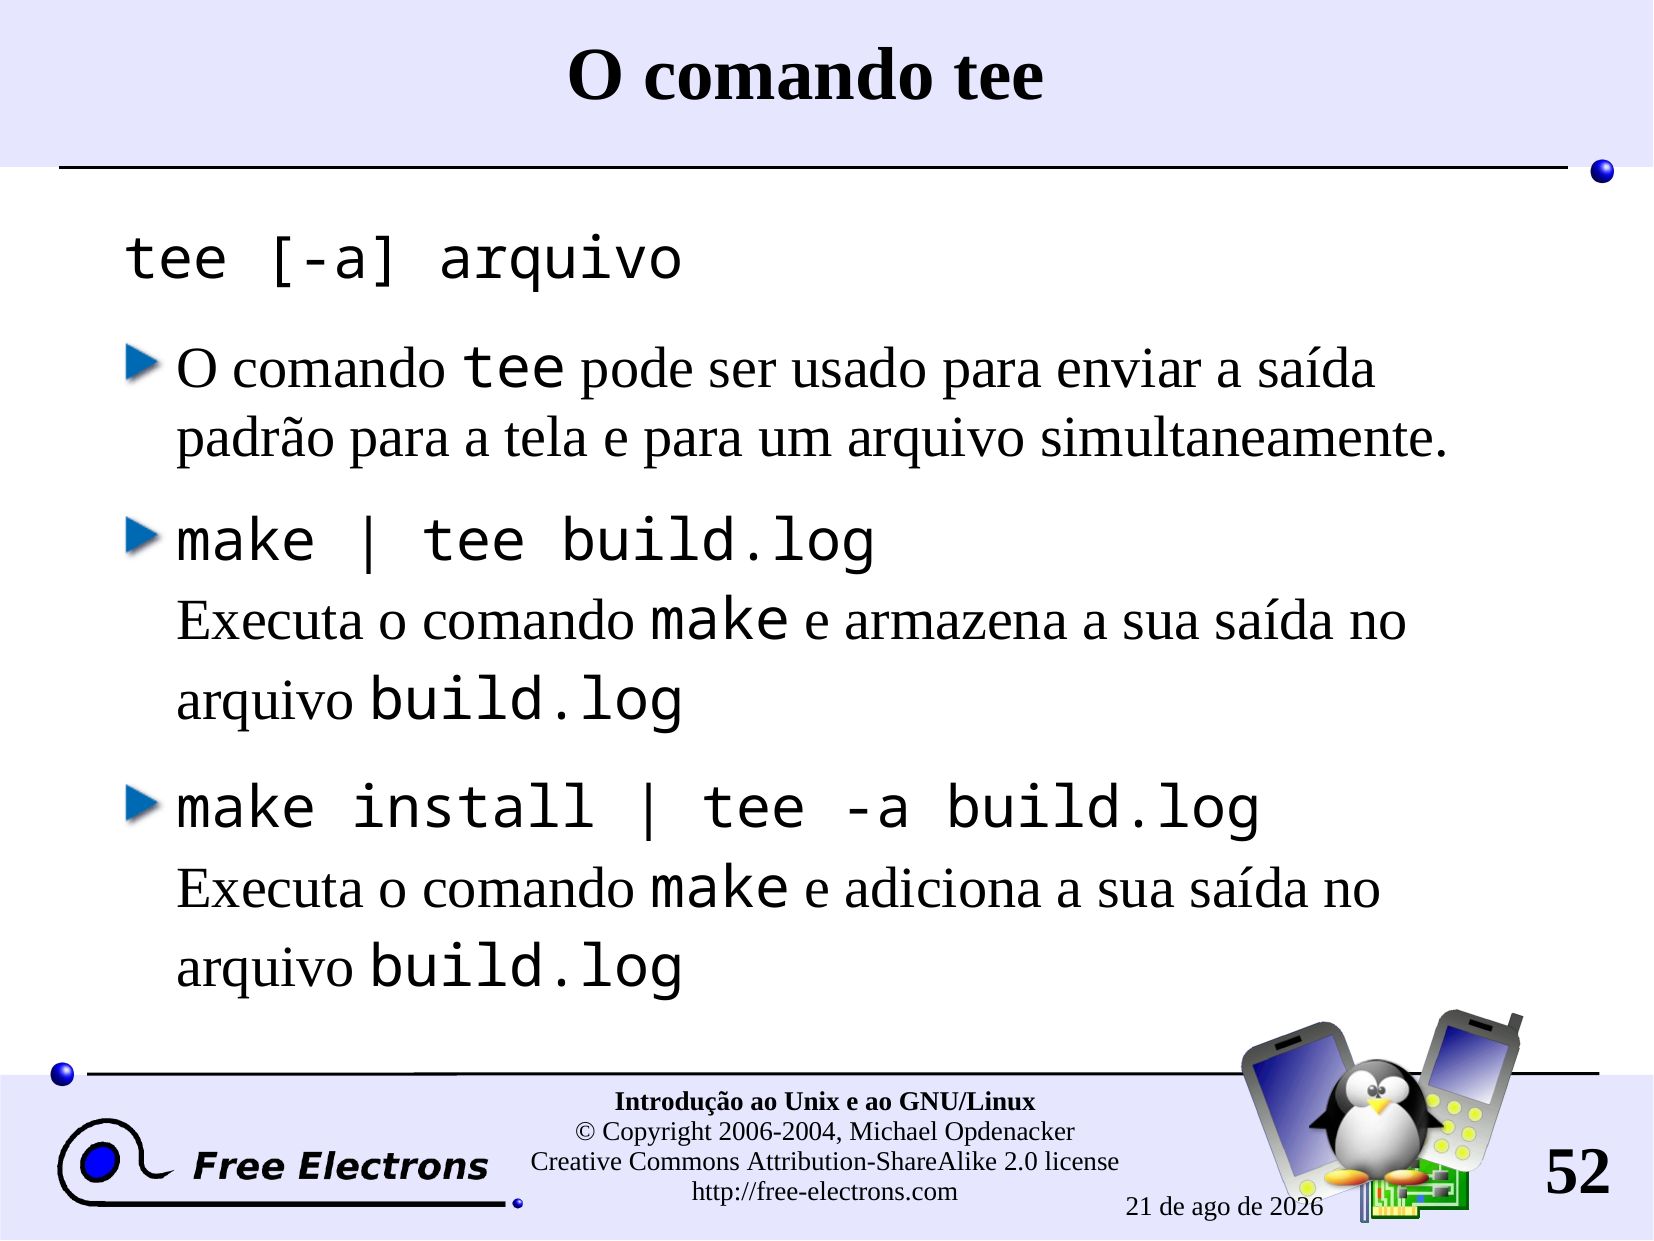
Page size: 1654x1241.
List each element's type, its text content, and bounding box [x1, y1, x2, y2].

title O comando tee [60, 25, 1551, 124]
picture [50, 1107, 527, 1216]
list tee [-a] arquivo O comando tee pode ser usado para enviar a saída padrão para a tela e para um arquivo simultaneamente. make | tee build.log Executa o comando make e armazena a sua saída no arquivo build.log make install | tee -a build.log Executa o comando make e adiciona a sua saída no arquivo build.log [105, 216, 1518, 1066]
picture [1231, 1007, 1538, 1241]
picture [1286, 1198, 1293, 1214]
